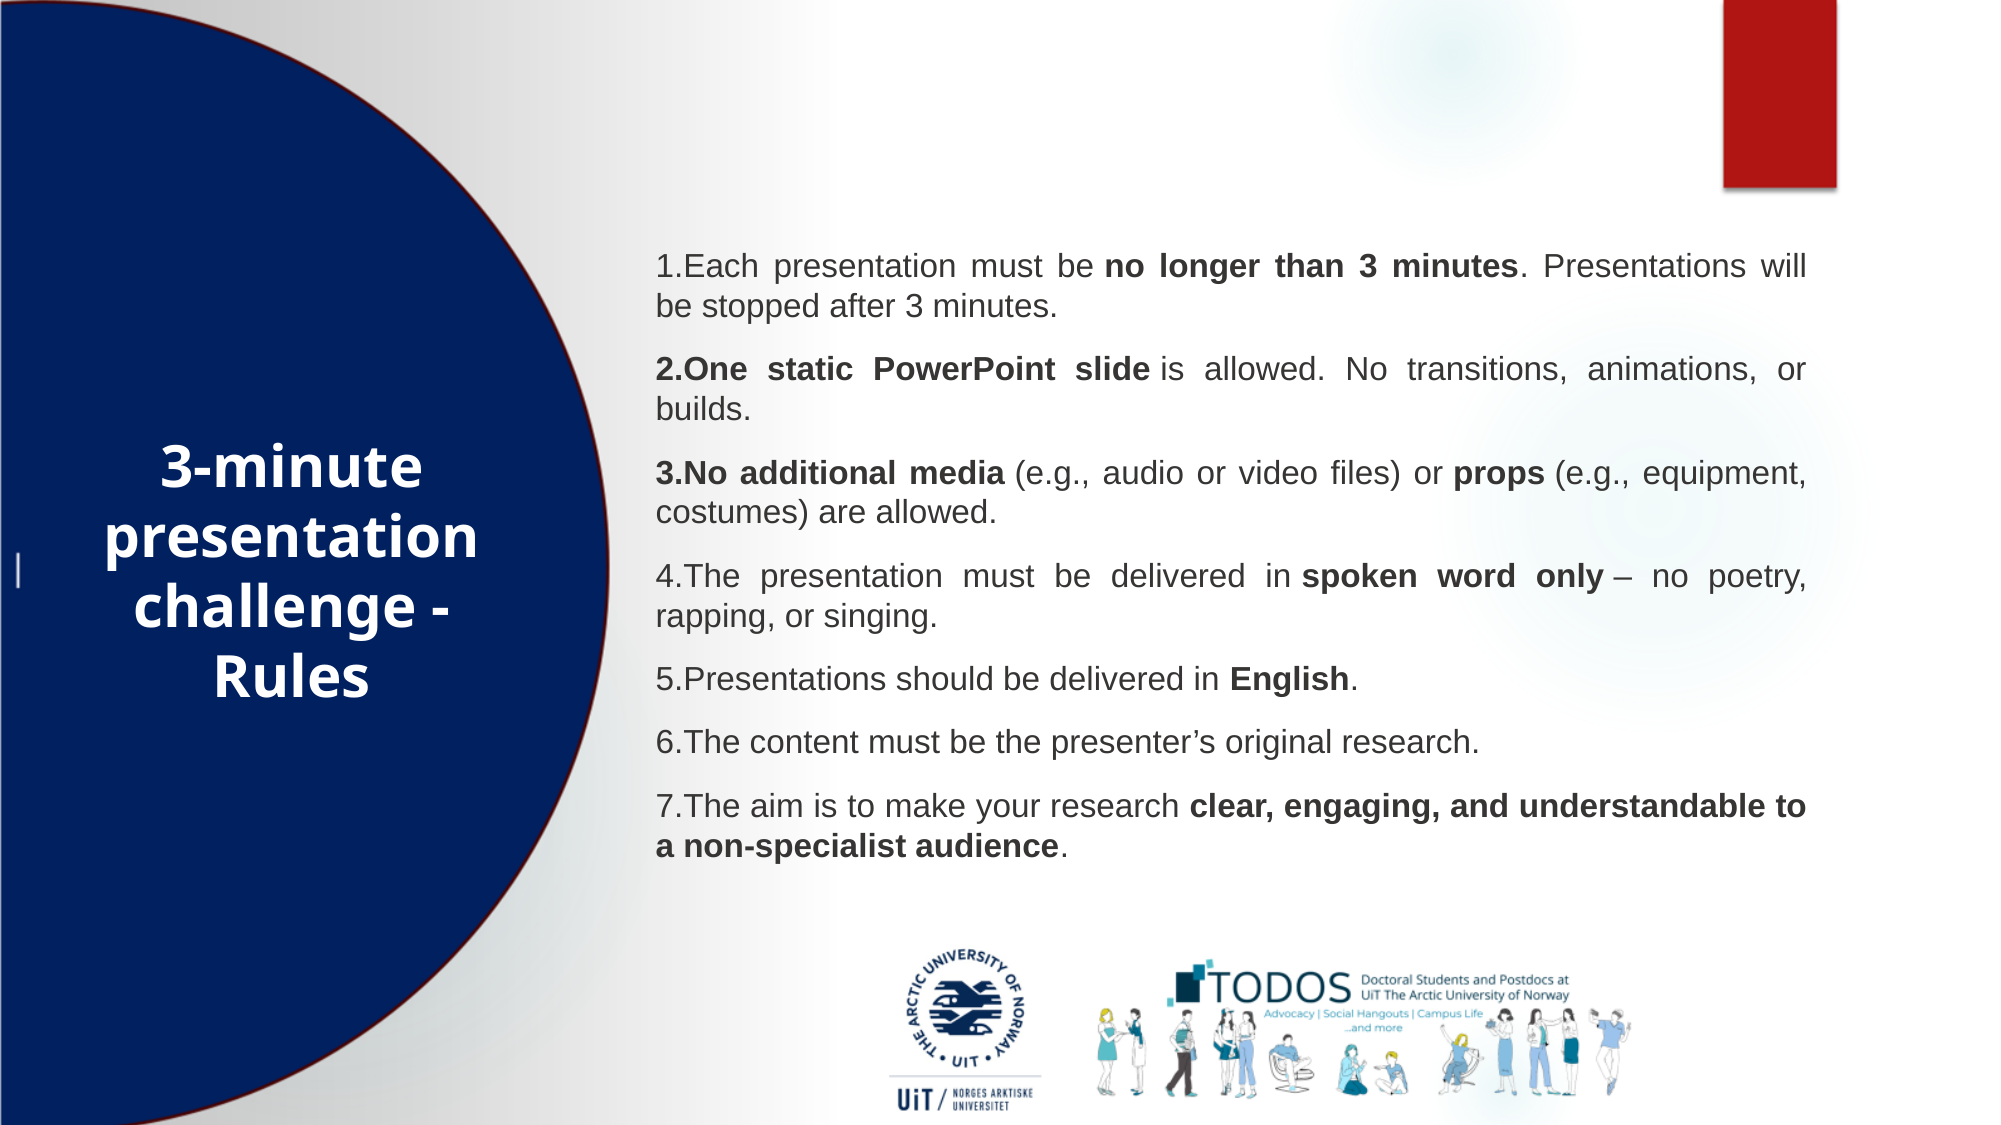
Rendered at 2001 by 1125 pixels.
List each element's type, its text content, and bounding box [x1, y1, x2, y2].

text_box 3-minute presentation challenge - Rules [50, 422, 534, 717]
text_box Each presentation must be no longer than 3 minutes. Presentations will be stopped after 3 minutes. One static PowerPoint slide is allowed. No transitions, animations, or builds. No additional media (e.g., audio or video files) or props (e.g., equipment, costumes) are allowed. The presentation must be delivered in spoken word only – no poetry, rapping, or singing. Presentations should be delivered in English. The content must be the presenter’s original research. The aim is to make your research clear, engaging, and understandable to a non-specialist audience. [640, 236, 1823, 872]
picture [0, 0, 2001, 1125]
